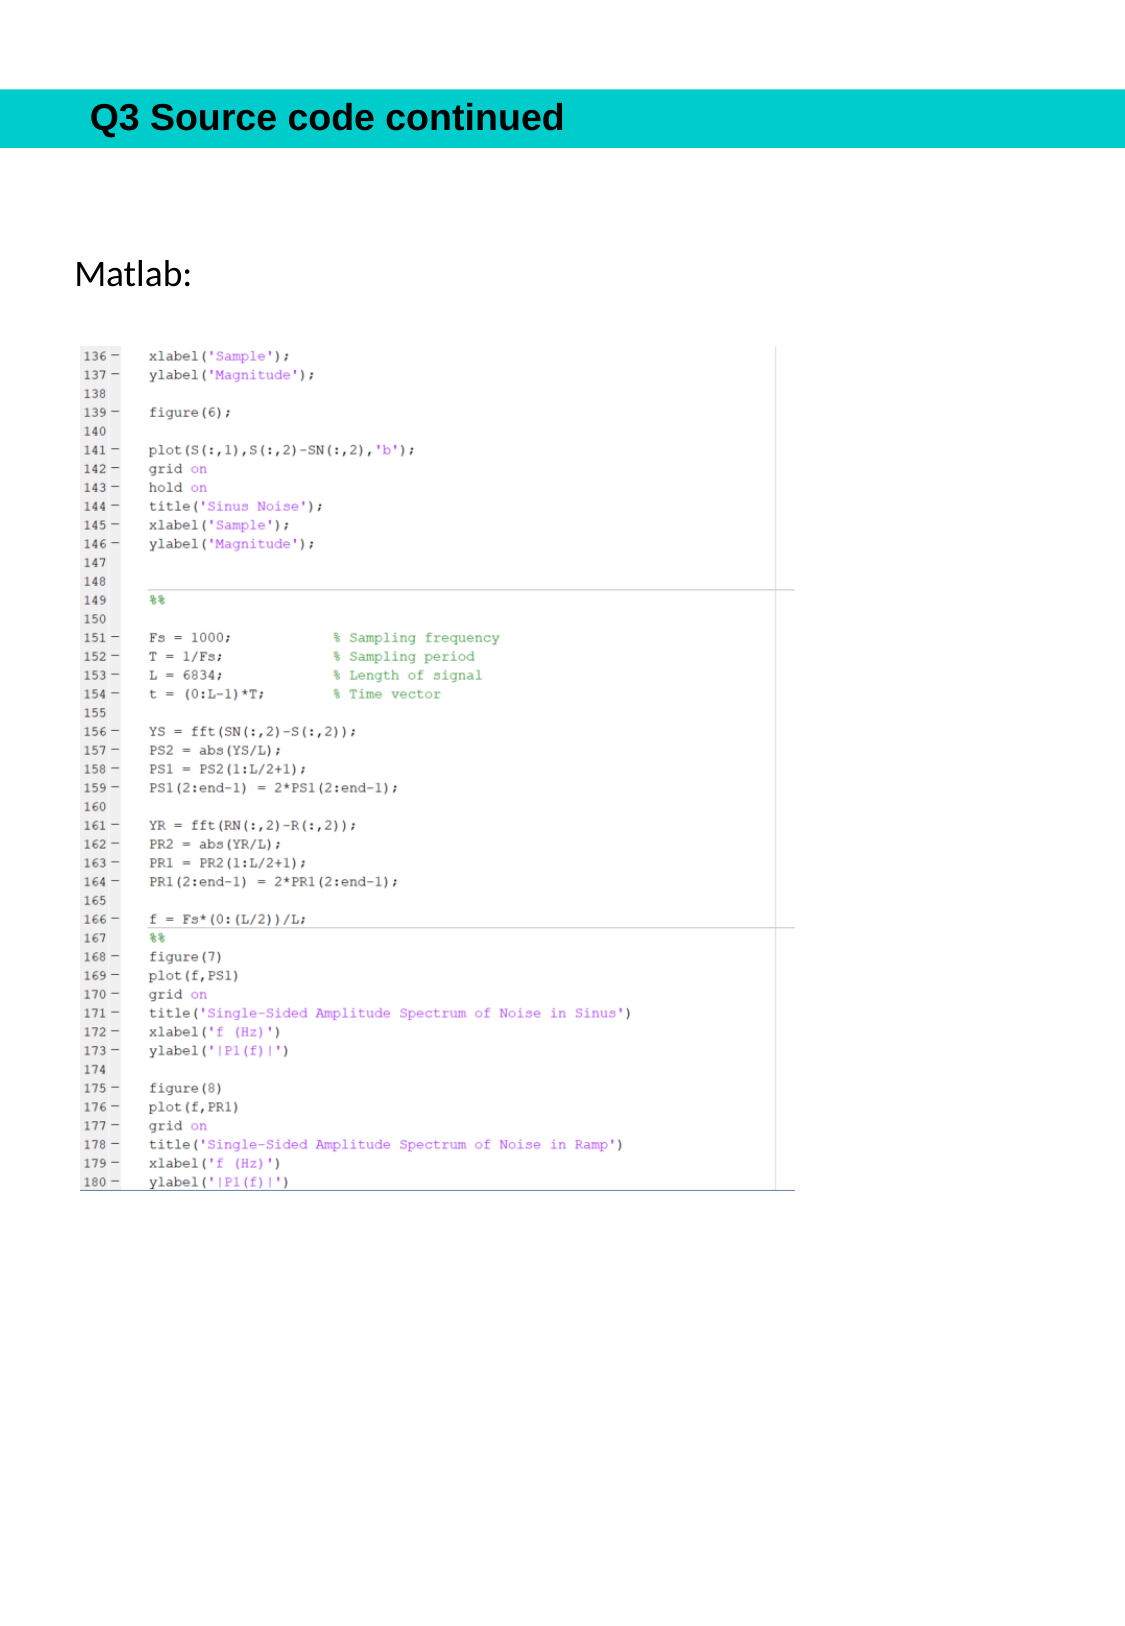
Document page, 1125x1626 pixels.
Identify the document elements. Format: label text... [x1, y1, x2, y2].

picture [80, 346, 795, 1191]
text_box Q3 Source code continued [0, 89, 1125, 148]
text_box Matlab: [59, 241, 1066, 303]
